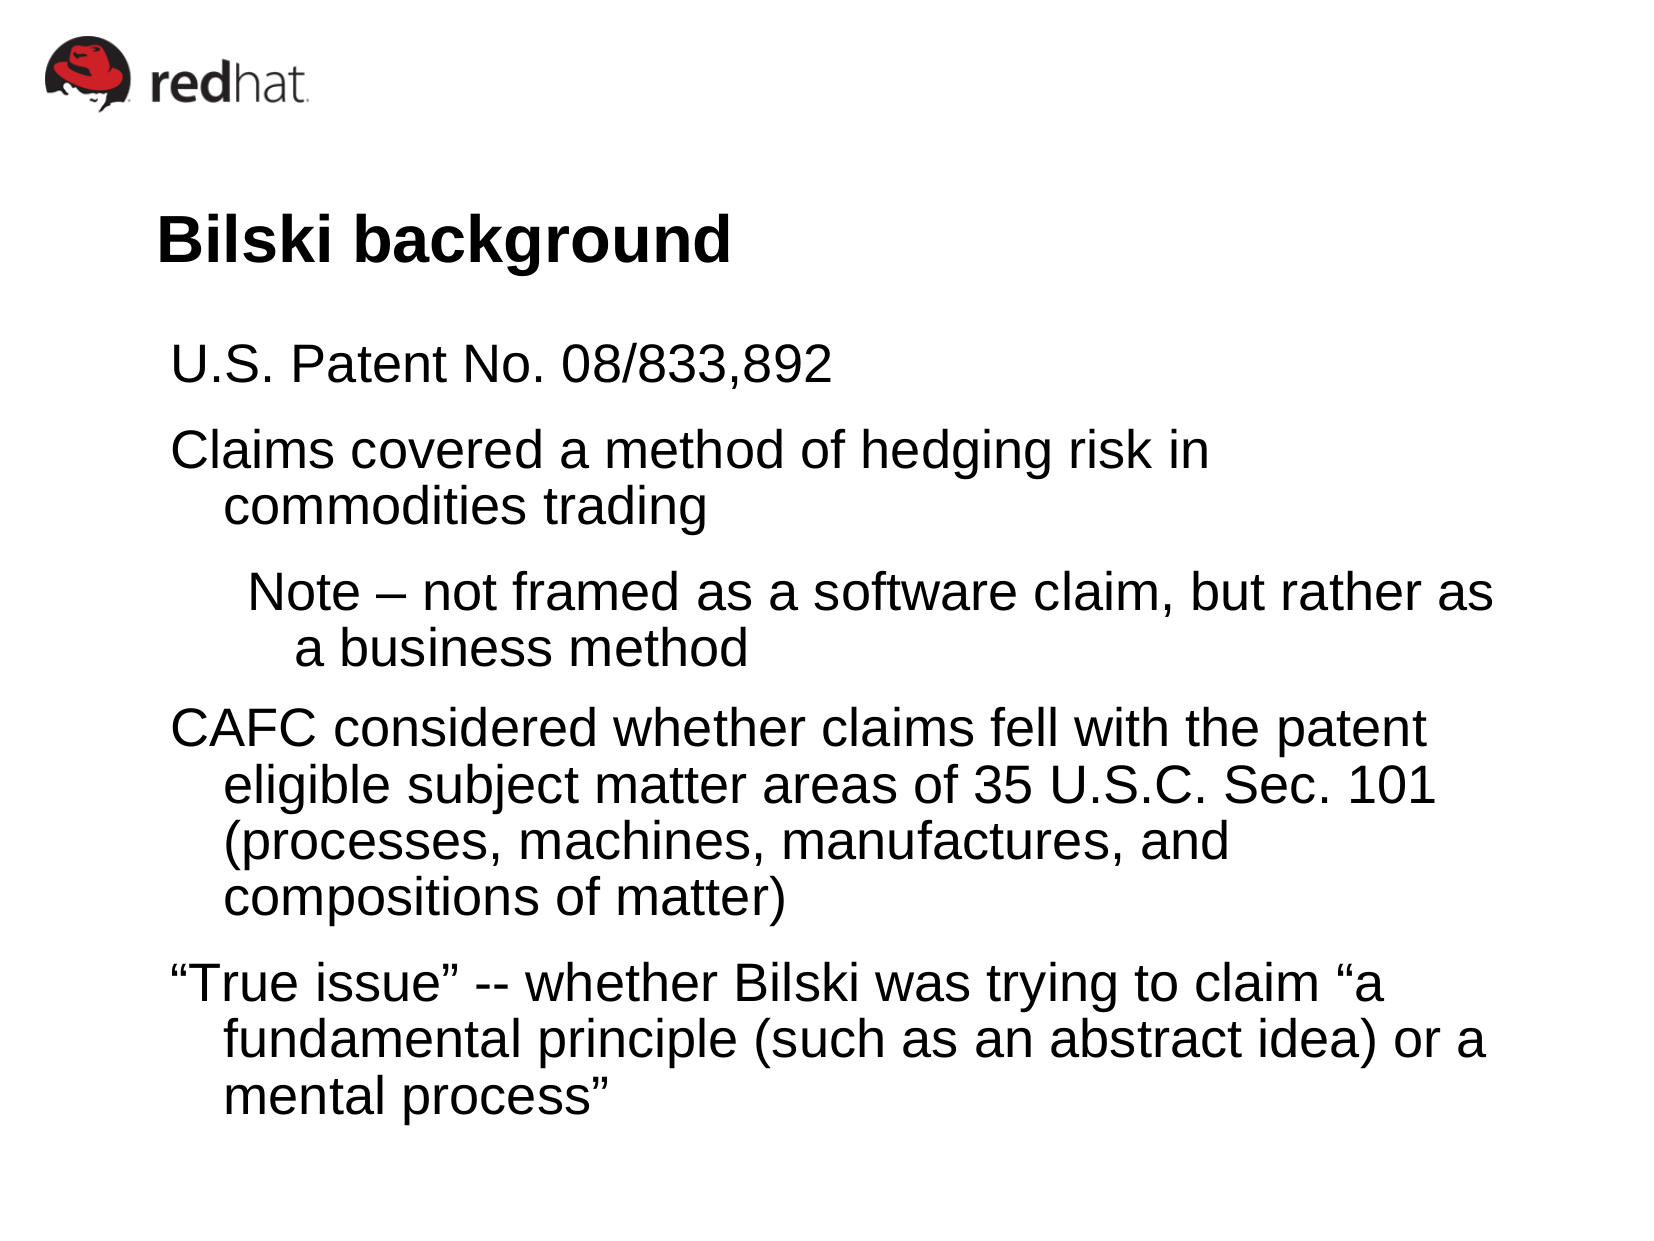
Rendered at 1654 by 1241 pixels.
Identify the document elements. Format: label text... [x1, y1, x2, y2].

title Bilski background [156, 196, 1502, 288]
picture [45, 36, 309, 122]
list U.S. Patent No. 08/833,892 Claims covered a method of hedging risk in commodities trading Note – not framed as a software claim, but rather as a business method CAFC considered whether claims fell with the patent eligible subject matter areas of 35 U.S.C. Sec. 101 (processes, machines, manufactures, and compositions of matter) “True issue” -- whether Bilski was trying to claim “a fundamental principle (such as an abstract idea) or a mental process” [152, 337, 1498, 1131]
